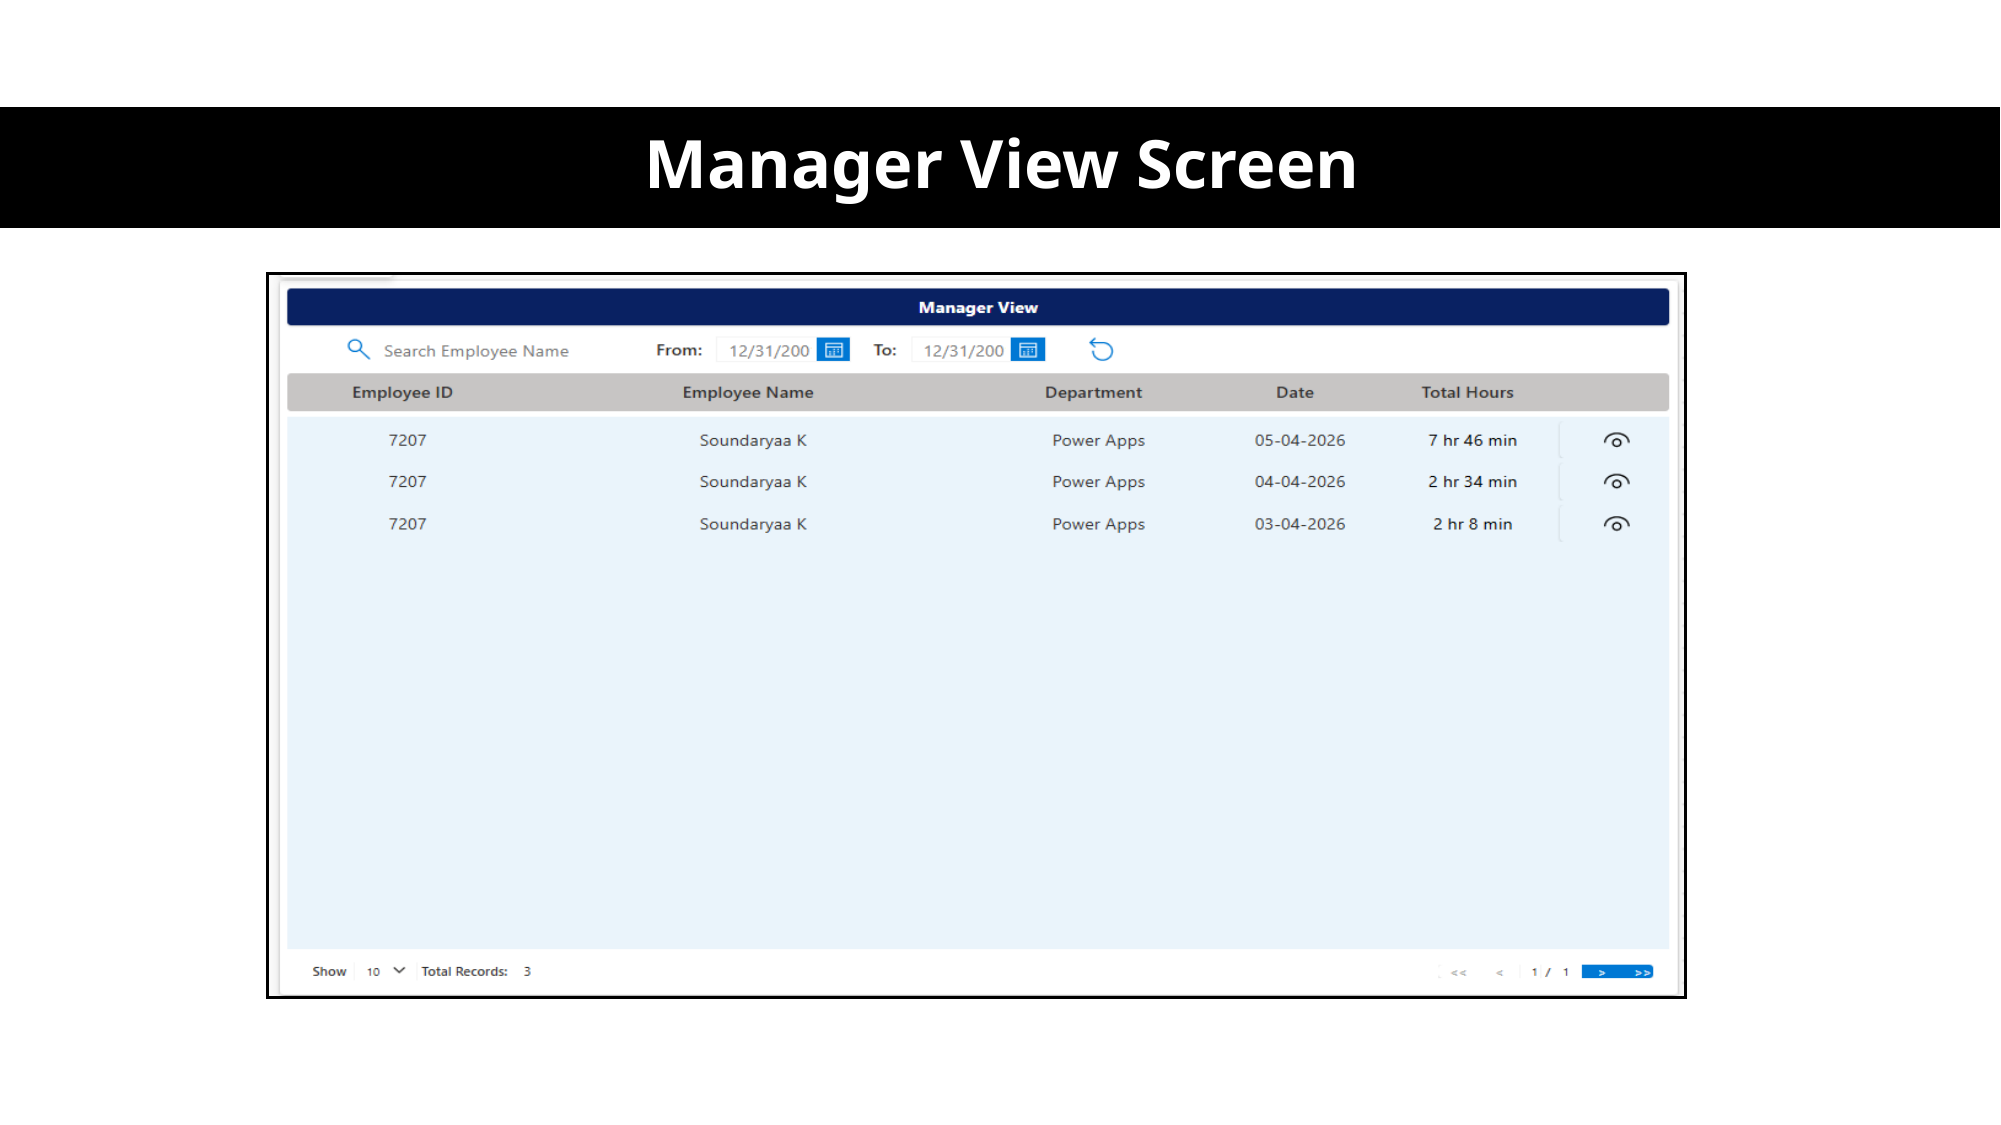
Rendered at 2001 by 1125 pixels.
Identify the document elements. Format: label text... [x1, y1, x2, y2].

text_box Manager View Screen [91, 105, 1931, 228]
picture [269, 274, 1684, 996]
text_box [1931, 107, 2000, 228]
text_box [0, 107, 91, 228]
